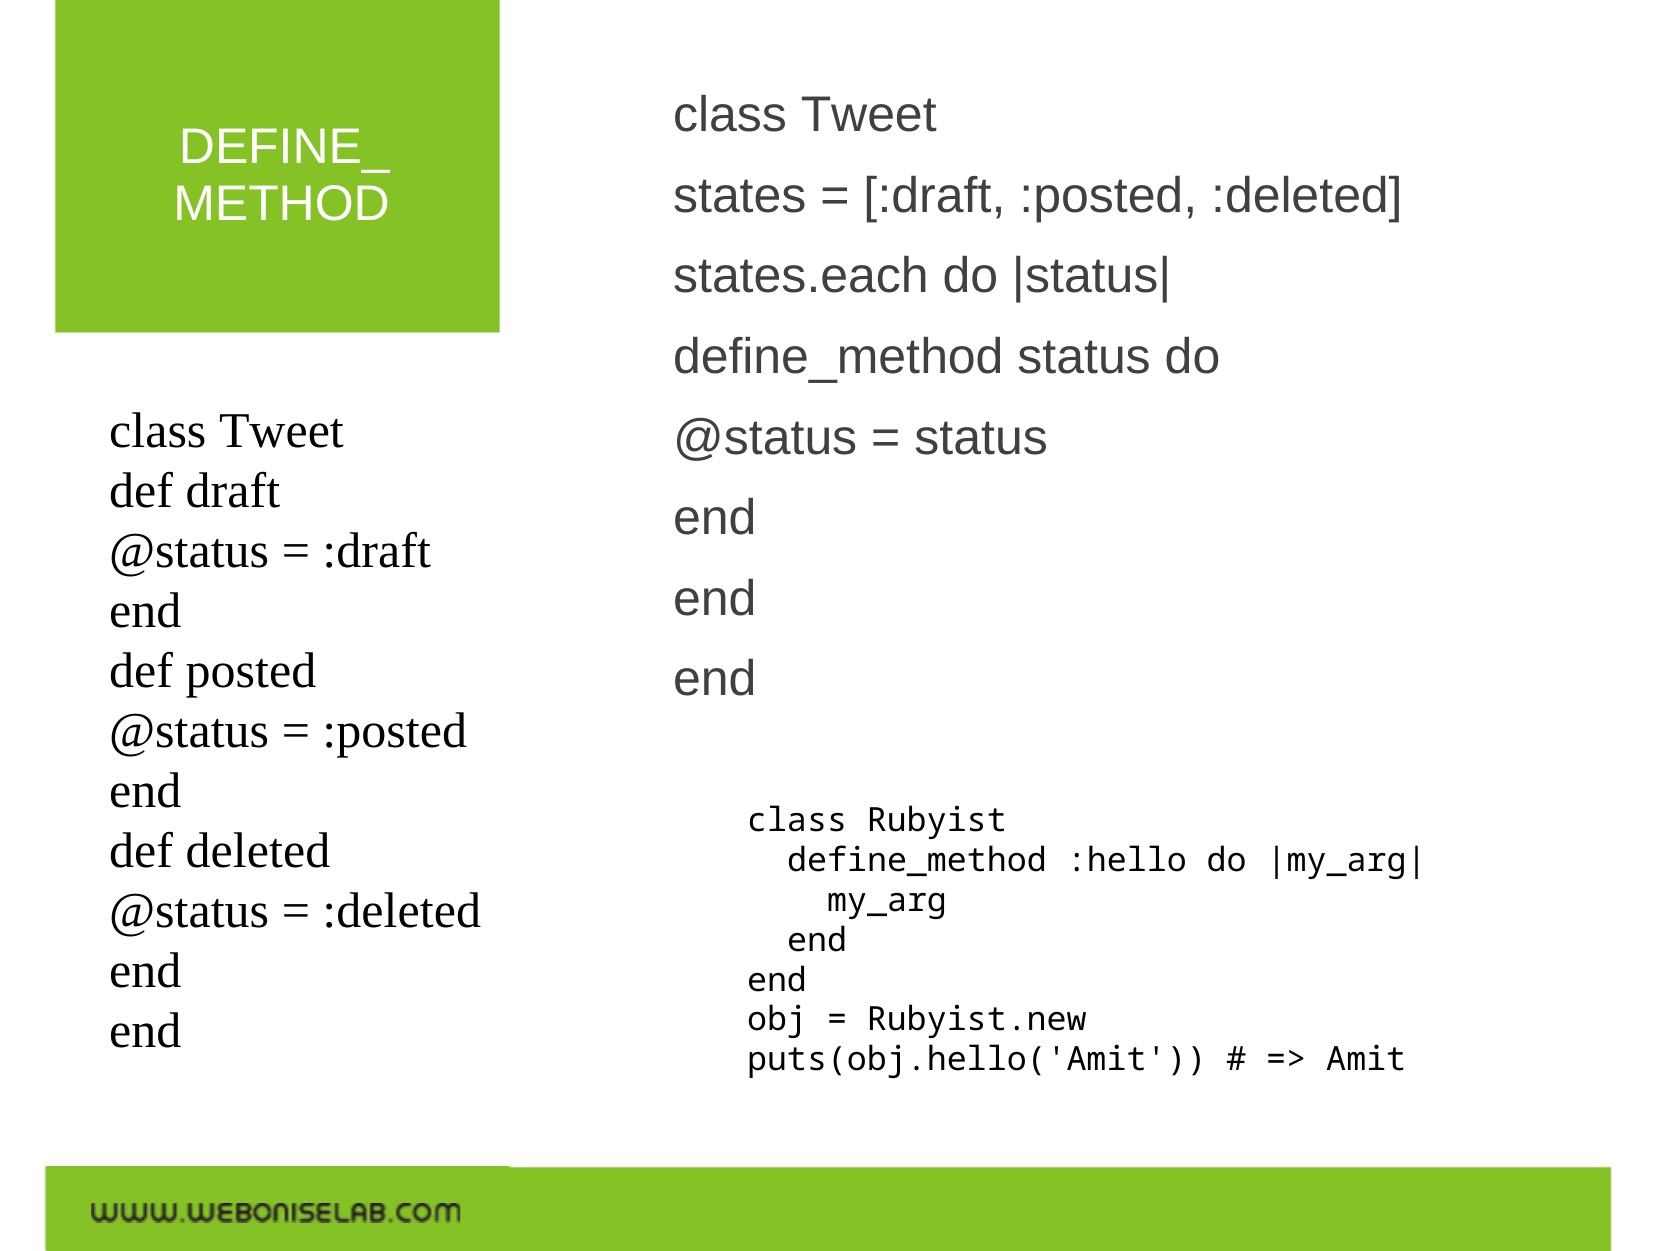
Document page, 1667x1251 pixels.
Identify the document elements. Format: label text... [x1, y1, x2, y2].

text_box class Tweet states = [:draft, :posted, :deleted] states.each do |status| define_method status do @status = status end end end [673, 2, 1418, 1185]
picture [0, 0, 1667, 1251]
text_box class Tweet def draft @status = :draft end def posted @status = :posted end def deleted @status = :deleted end end [94, 389, 497, 1065]
text_box DEFINE_METHOD [141, 118, 390, 290]
text_box class Rubyist define_method :hello do |my_arg| my_arg end end obj = Rubyist.new puts(obj.hello('Amit')) # => Amit [732, 790, 1524, 1182]
